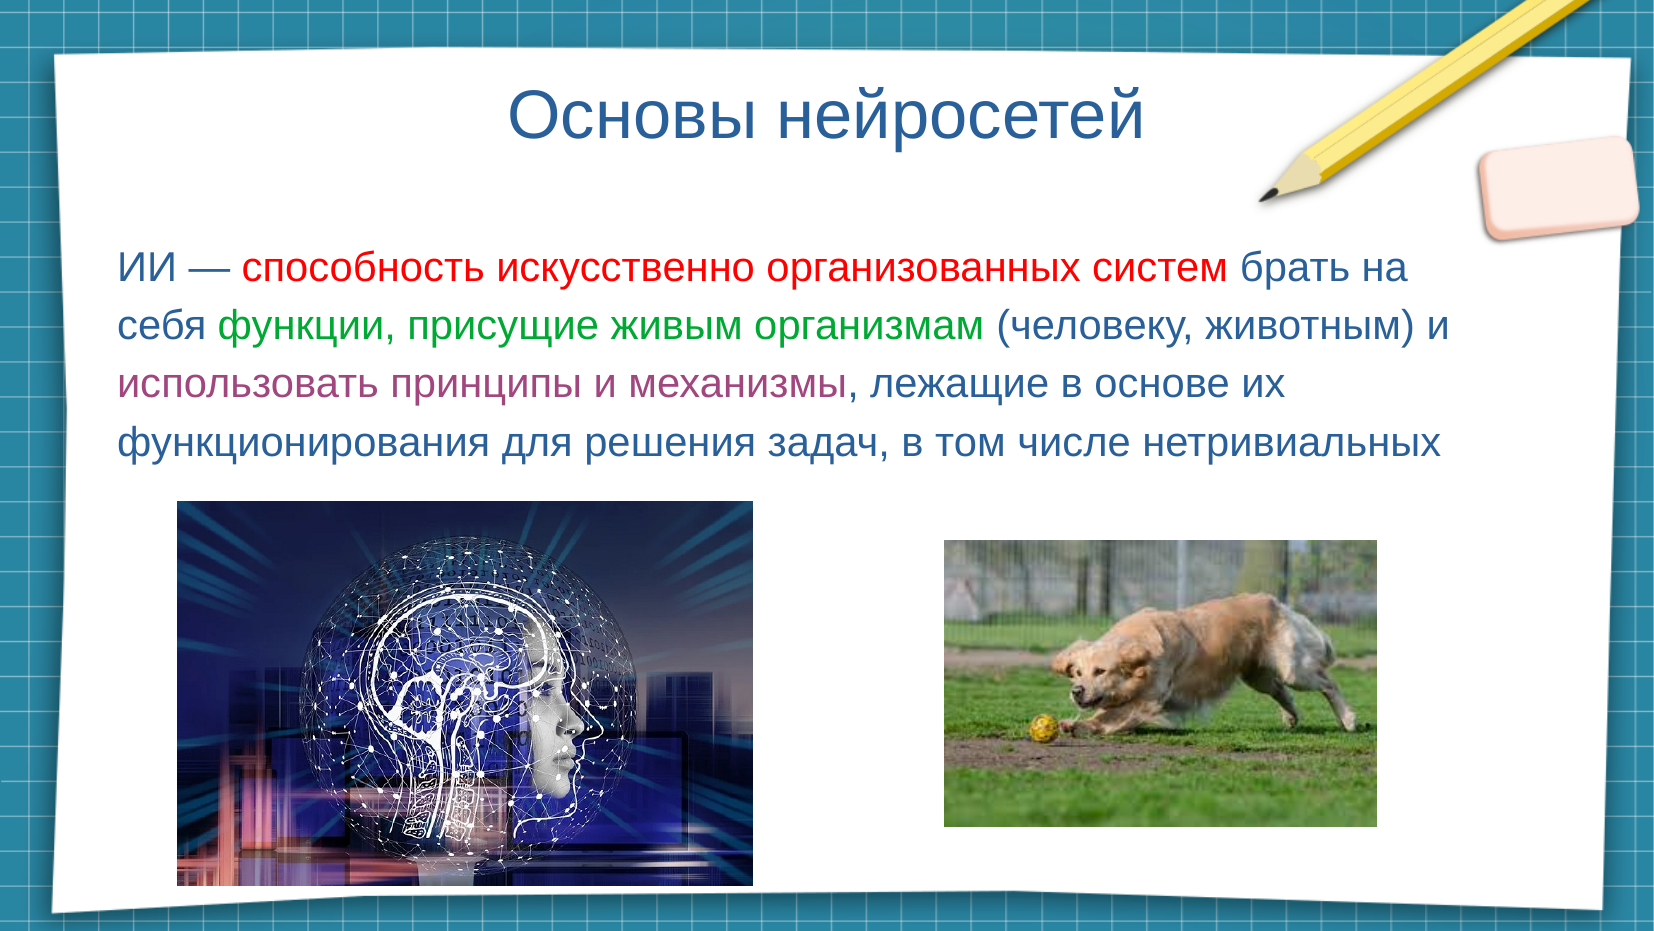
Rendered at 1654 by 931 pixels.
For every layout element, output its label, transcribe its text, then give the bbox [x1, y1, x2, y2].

title Основы нейросетей [82, 37, 1571, 193]
picture [0, 0, 1654, 931]
text_box ИИ — способность искусственно организованных систем брать на себя функции, присущие живым организмам (человеку, животным) и использовать принципы и механизмы, лежащие в основе их функционирования для решения задач, в том числе нетривиальных [102, 236, 1477, 473]
